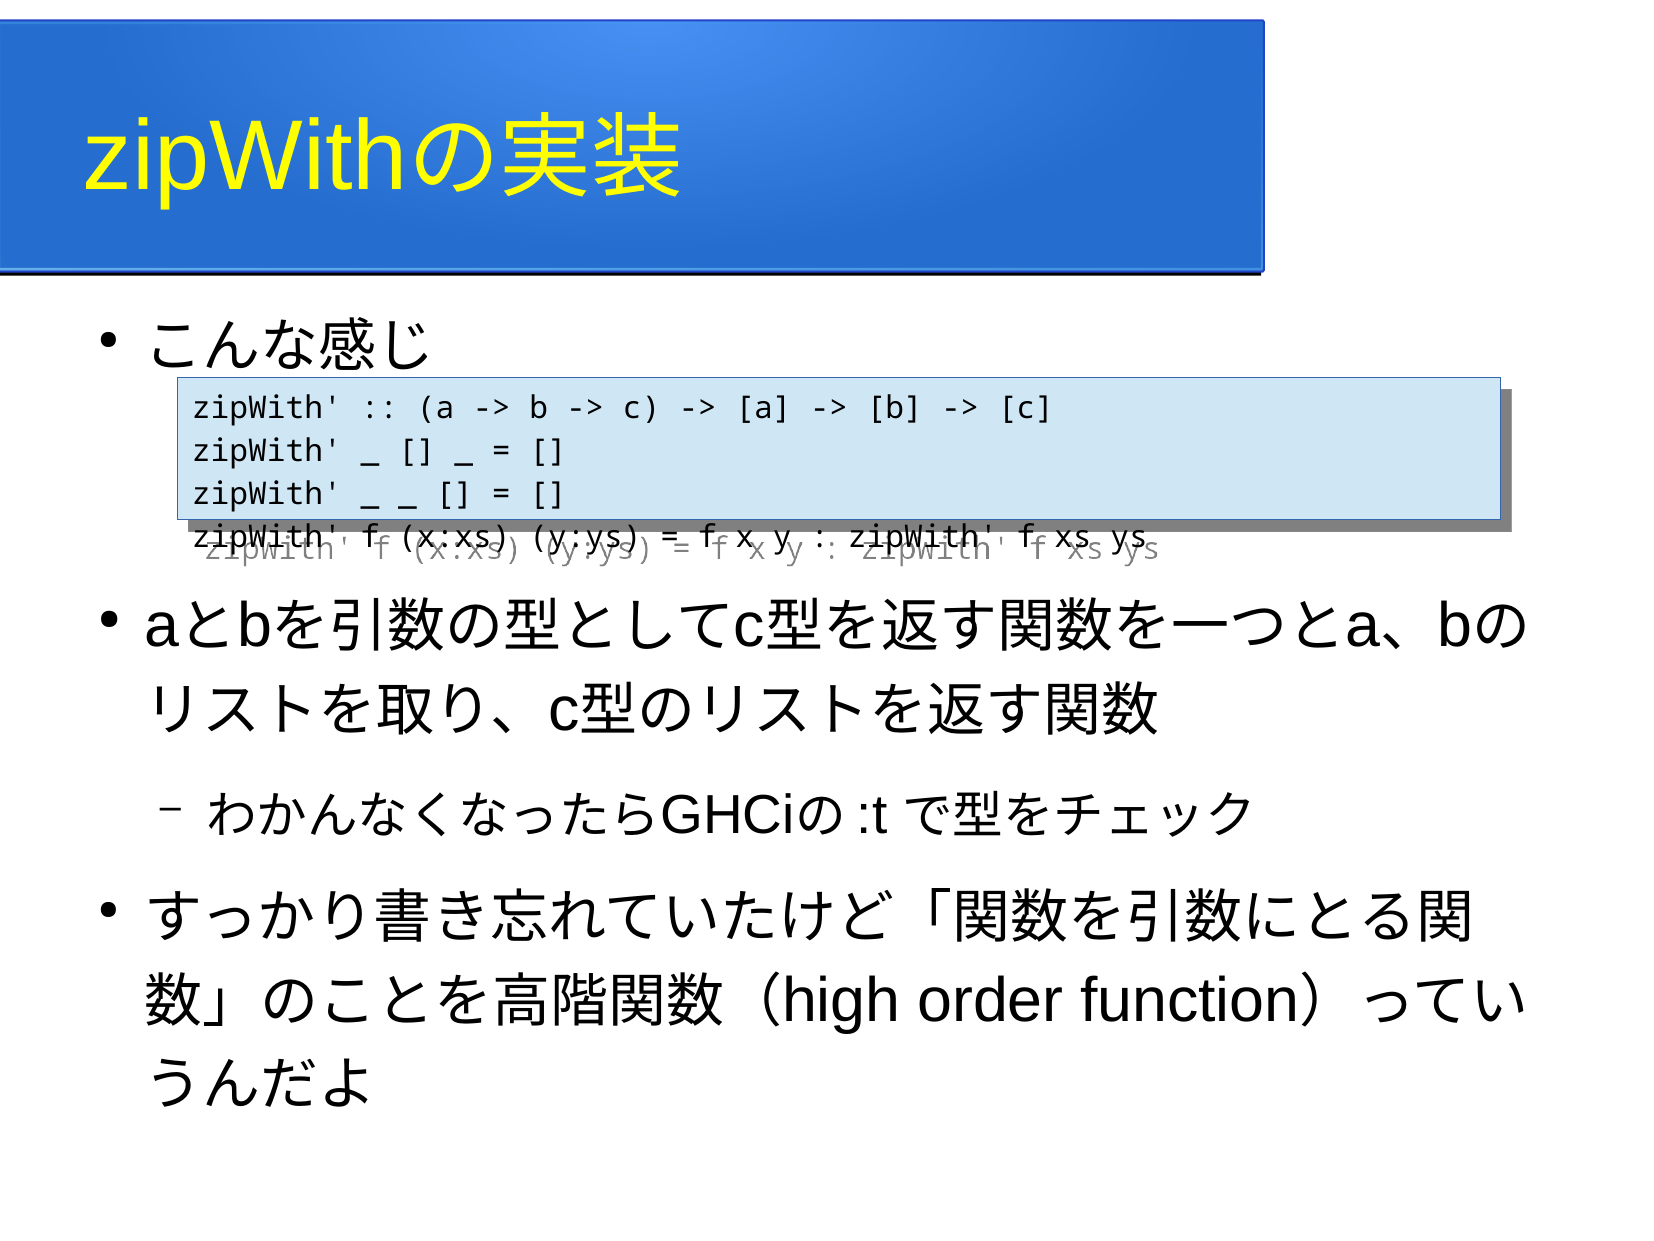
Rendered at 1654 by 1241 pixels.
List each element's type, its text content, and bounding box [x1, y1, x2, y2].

list こんな感じ aとbを引数の型としてc型を返す関数を一つとa、bのリストを取り、c型のリストを返す関数 わかんなくなったらGHCiの :t で型をチェック すっかり書き忘れていたけど「関数を引数にとる関数」のことを高階関数（high order function）っていうんだよ [82, 299, 1571, 1134]
title zipWithの実装 [82, 47, 1235, 252]
text_box zipWith' :: (a -> b -> c) -> [a] -> [b] -> [c] zipWith' _ [] _ = [] zipWith' _ _ [] = [] zipWith' f (x:xs) (y:ys) = f x y : zipWith' f xs ys [177, 377, 1501, 520]
